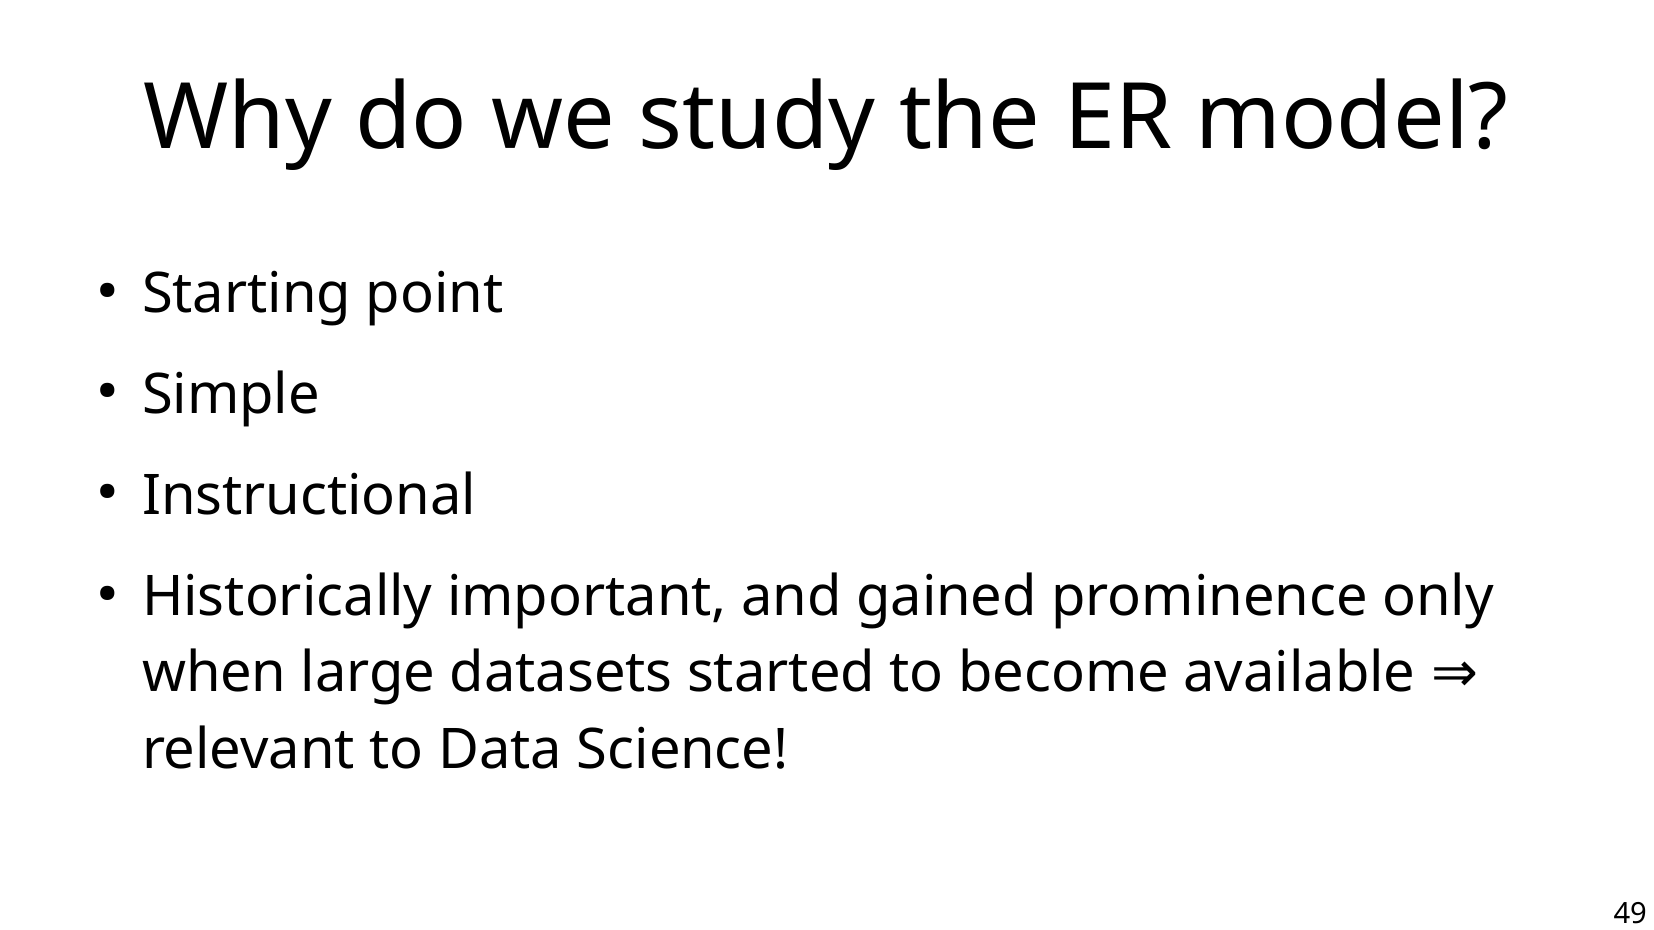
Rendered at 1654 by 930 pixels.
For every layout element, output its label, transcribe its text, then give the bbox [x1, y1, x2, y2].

title Why do we study the ER model? [82, 1, 1571, 225]
list Starting point Simple Instructional Historically important, and gained prominence only when large datasets started to become available ⇒ relevant to Data Science! [82, 252, 1571, 793]
